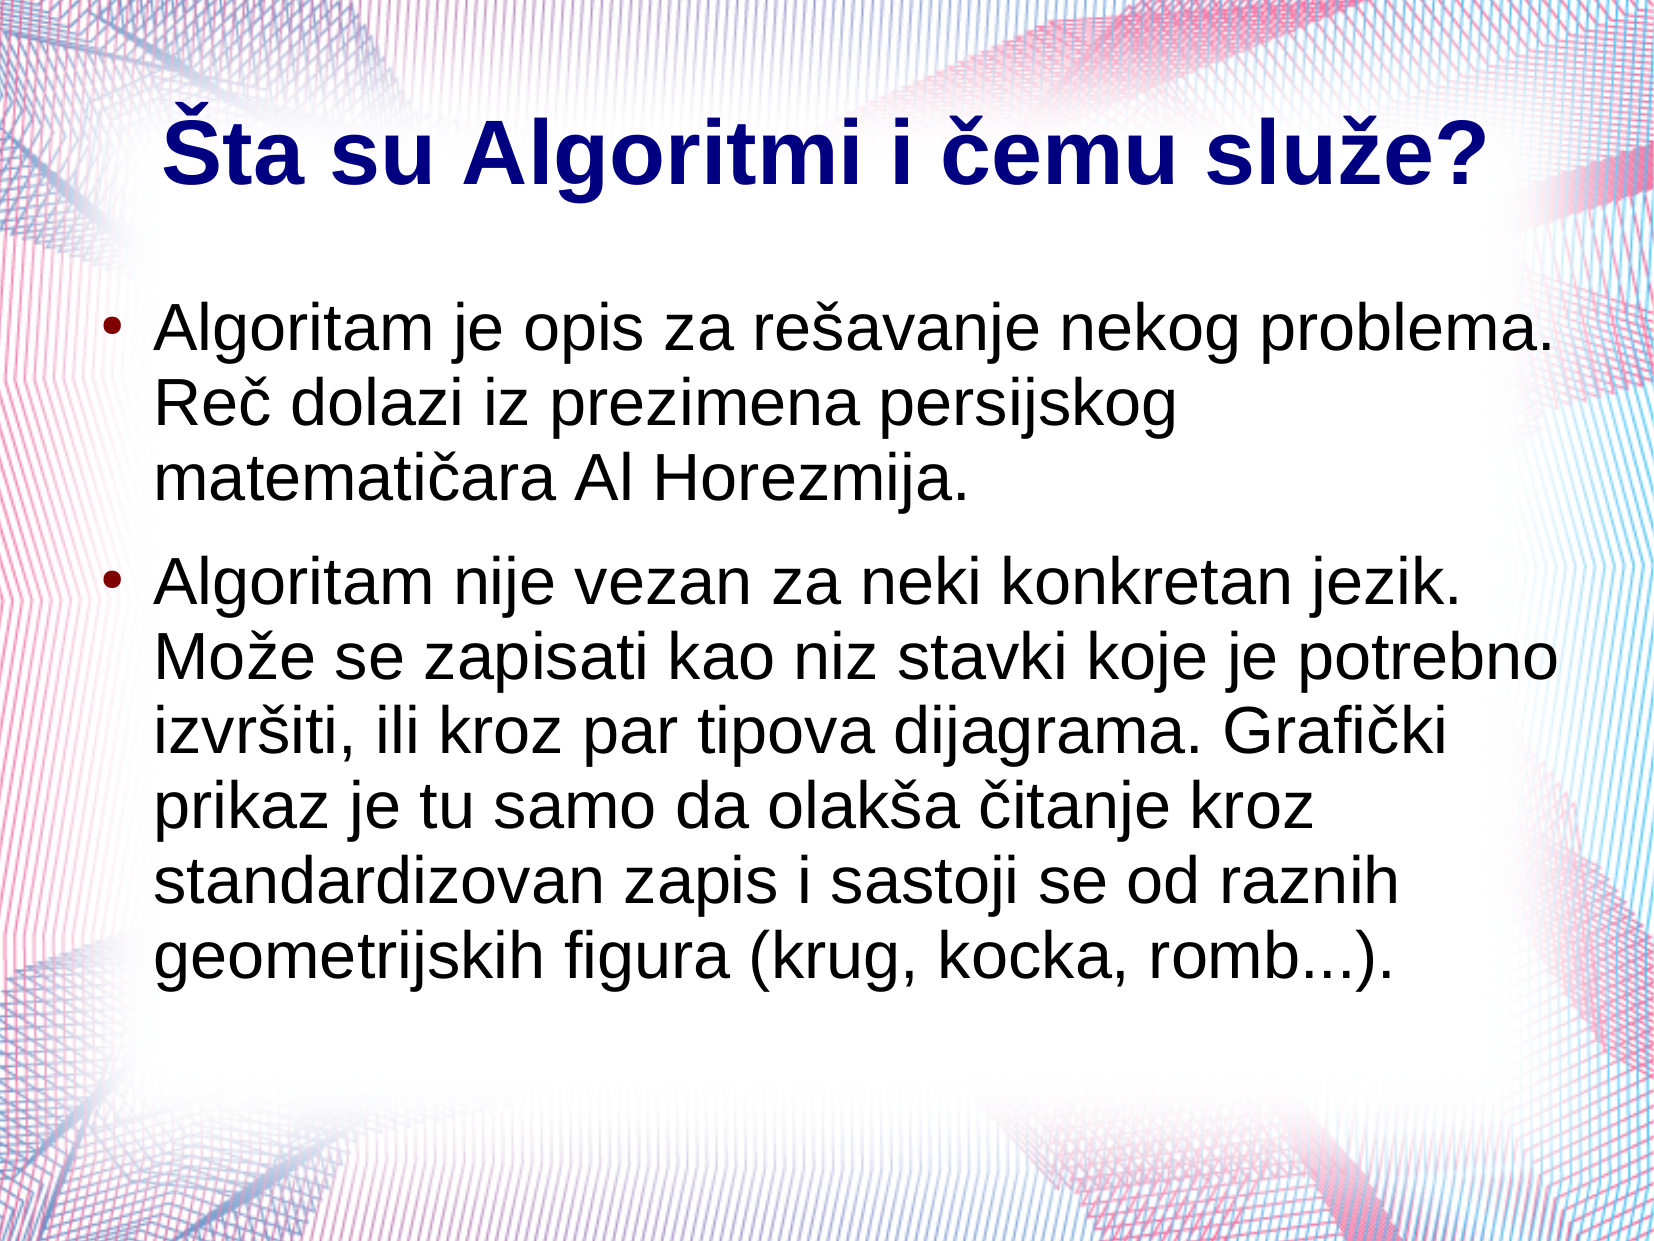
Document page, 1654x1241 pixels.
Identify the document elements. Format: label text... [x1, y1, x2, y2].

title Šta su Algoritmi i čemu služe? [82, 49, 1571, 257]
list Algoritam je opis za rešavanje nekog problema. Reč dolazi iz prezimena persijskog matematičara Al Horezmija. Algoritam nije vezan za neki konkretan jezik. Može se zapisati kao niz stavki koje je potrebno izvršiti, ili kroz par tipova dijagrama. Grafički prikaz je tu samo da olakša čitanje kroz standardizovan zapis i sastoji se od raznih geometrijskih figura (krug, kocka, romb...). [82, 290, 1571, 1109]
picture [0, 0, 1654, 1241]
